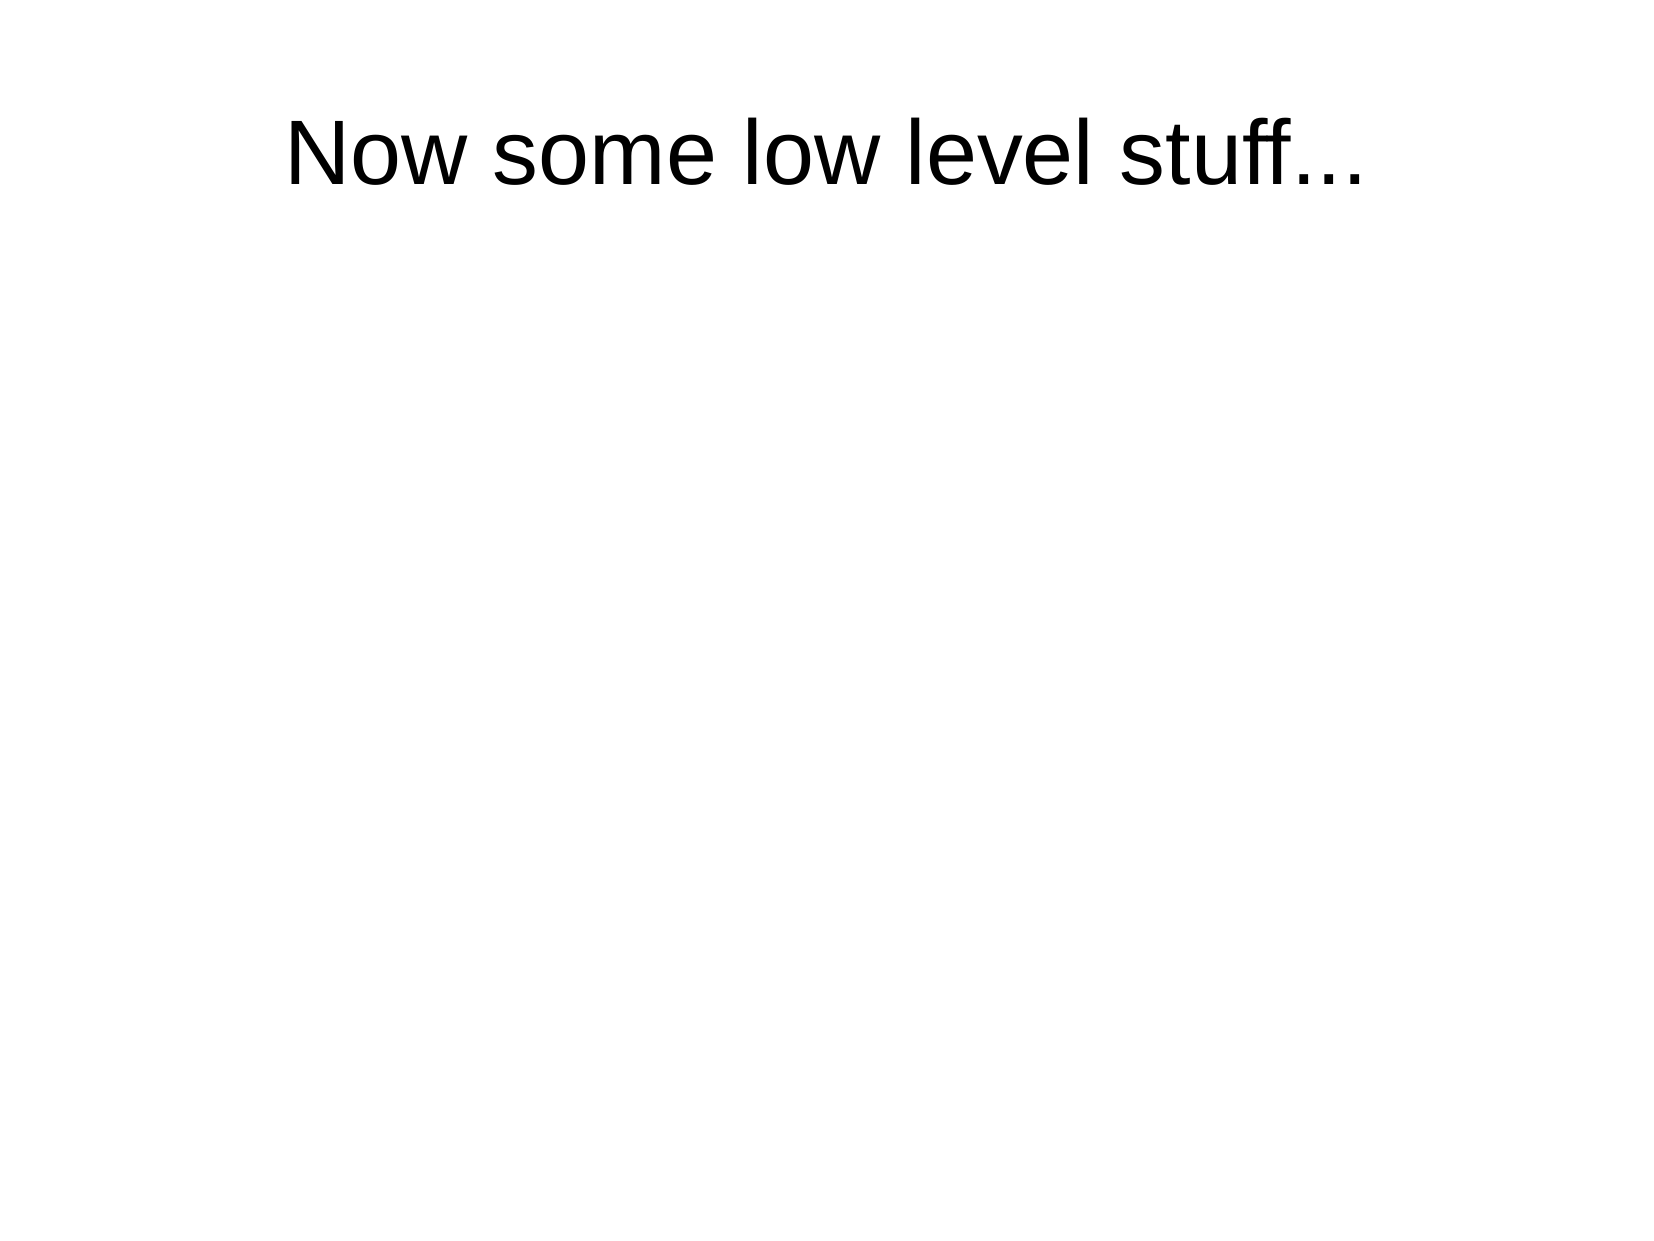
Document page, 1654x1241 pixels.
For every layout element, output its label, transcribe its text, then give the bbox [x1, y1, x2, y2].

title Now some low level stuff... [82, 49, 1571, 257]
